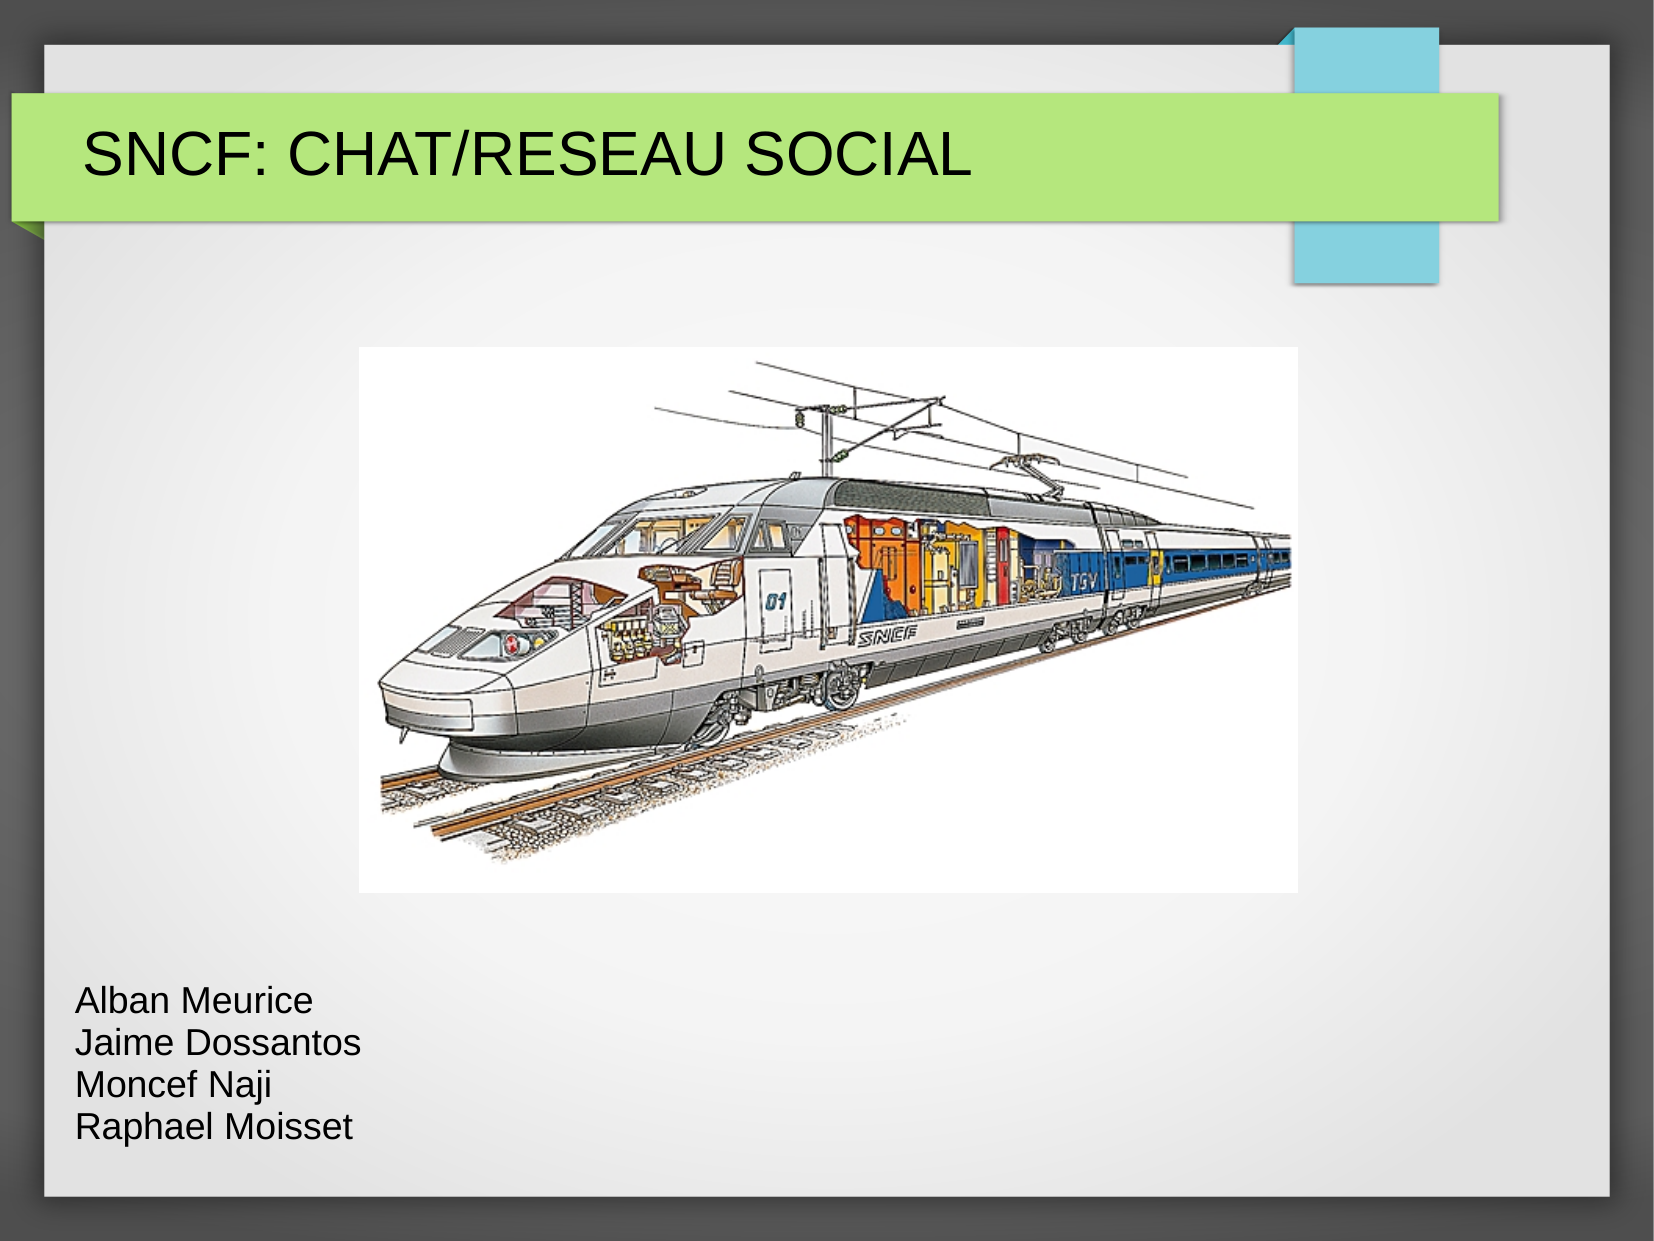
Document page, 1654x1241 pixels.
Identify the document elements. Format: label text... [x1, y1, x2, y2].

picture [0, 0, 1654, 1241]
text_box Alban Meurice Jaime Dossantos Moncef Naji Raphael Moisset [60, 972, 1276, 1156]
title SNCF: CHAT/RESEAU SOCIAL [82, 94, 1264, 213]
